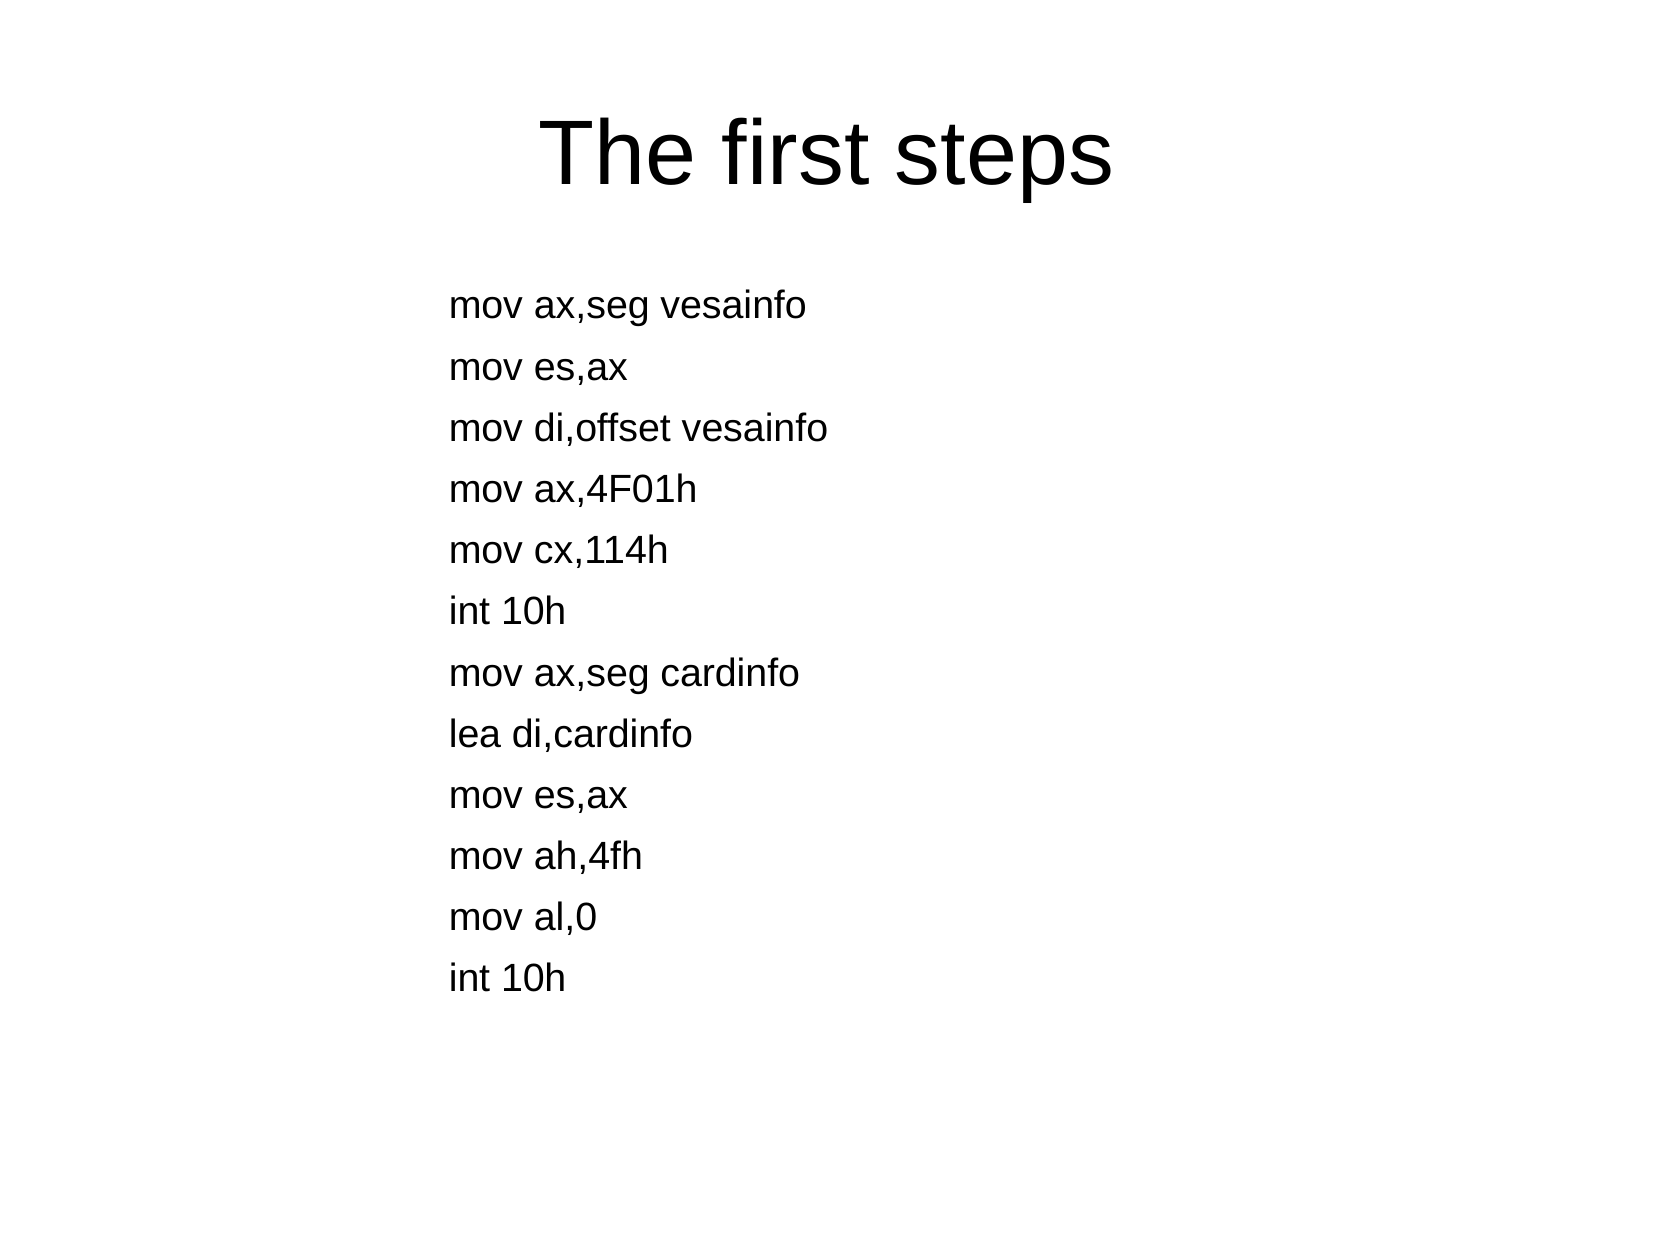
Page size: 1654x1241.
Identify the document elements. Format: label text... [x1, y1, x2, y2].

list mov ax,seg vesainfo mov es,ax mov di,offset vesainfo mov ax,4F01h mov cx,114h int 10h mov ax,seg cardinfo lea di,cardinfo mov es,ax mov ah,4fh mov al,0 int 10h [448, 283, 1175, 1003]
title The first steps [82, 49, 1571, 257]
